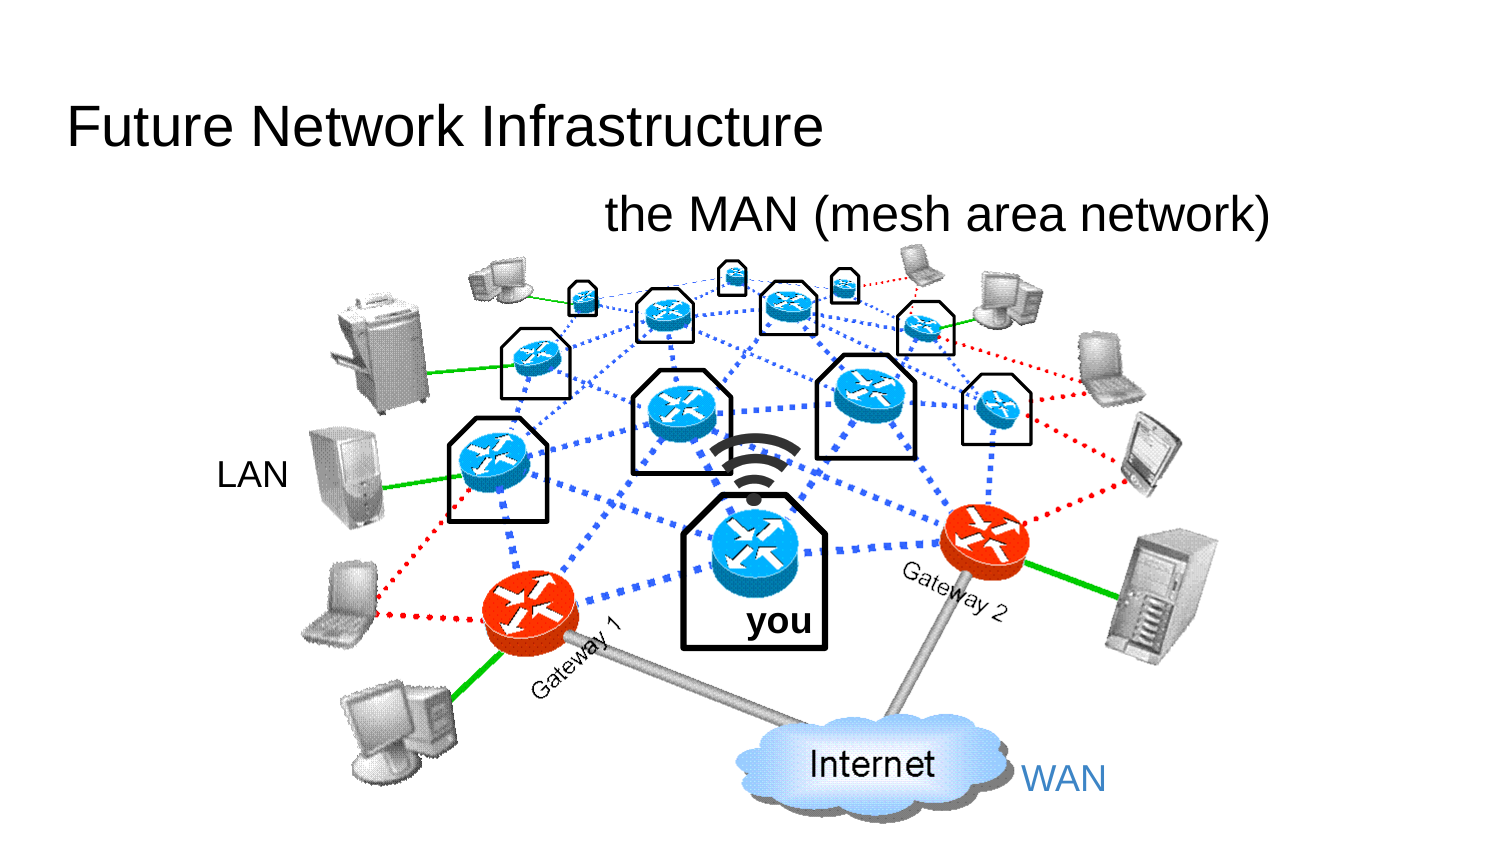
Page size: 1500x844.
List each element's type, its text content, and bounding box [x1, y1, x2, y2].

list WAN [1006, 738, 1218, 833]
picture [721, 263, 744, 293]
picture [284, 229, 1272, 844]
list the MAN (mesh area network) [589, 166, 1343, 261]
list you [731, 568, 898, 663]
list LAN [201, 435, 378, 530]
title Future Network Infrastructure [51, 72, 1449, 167]
